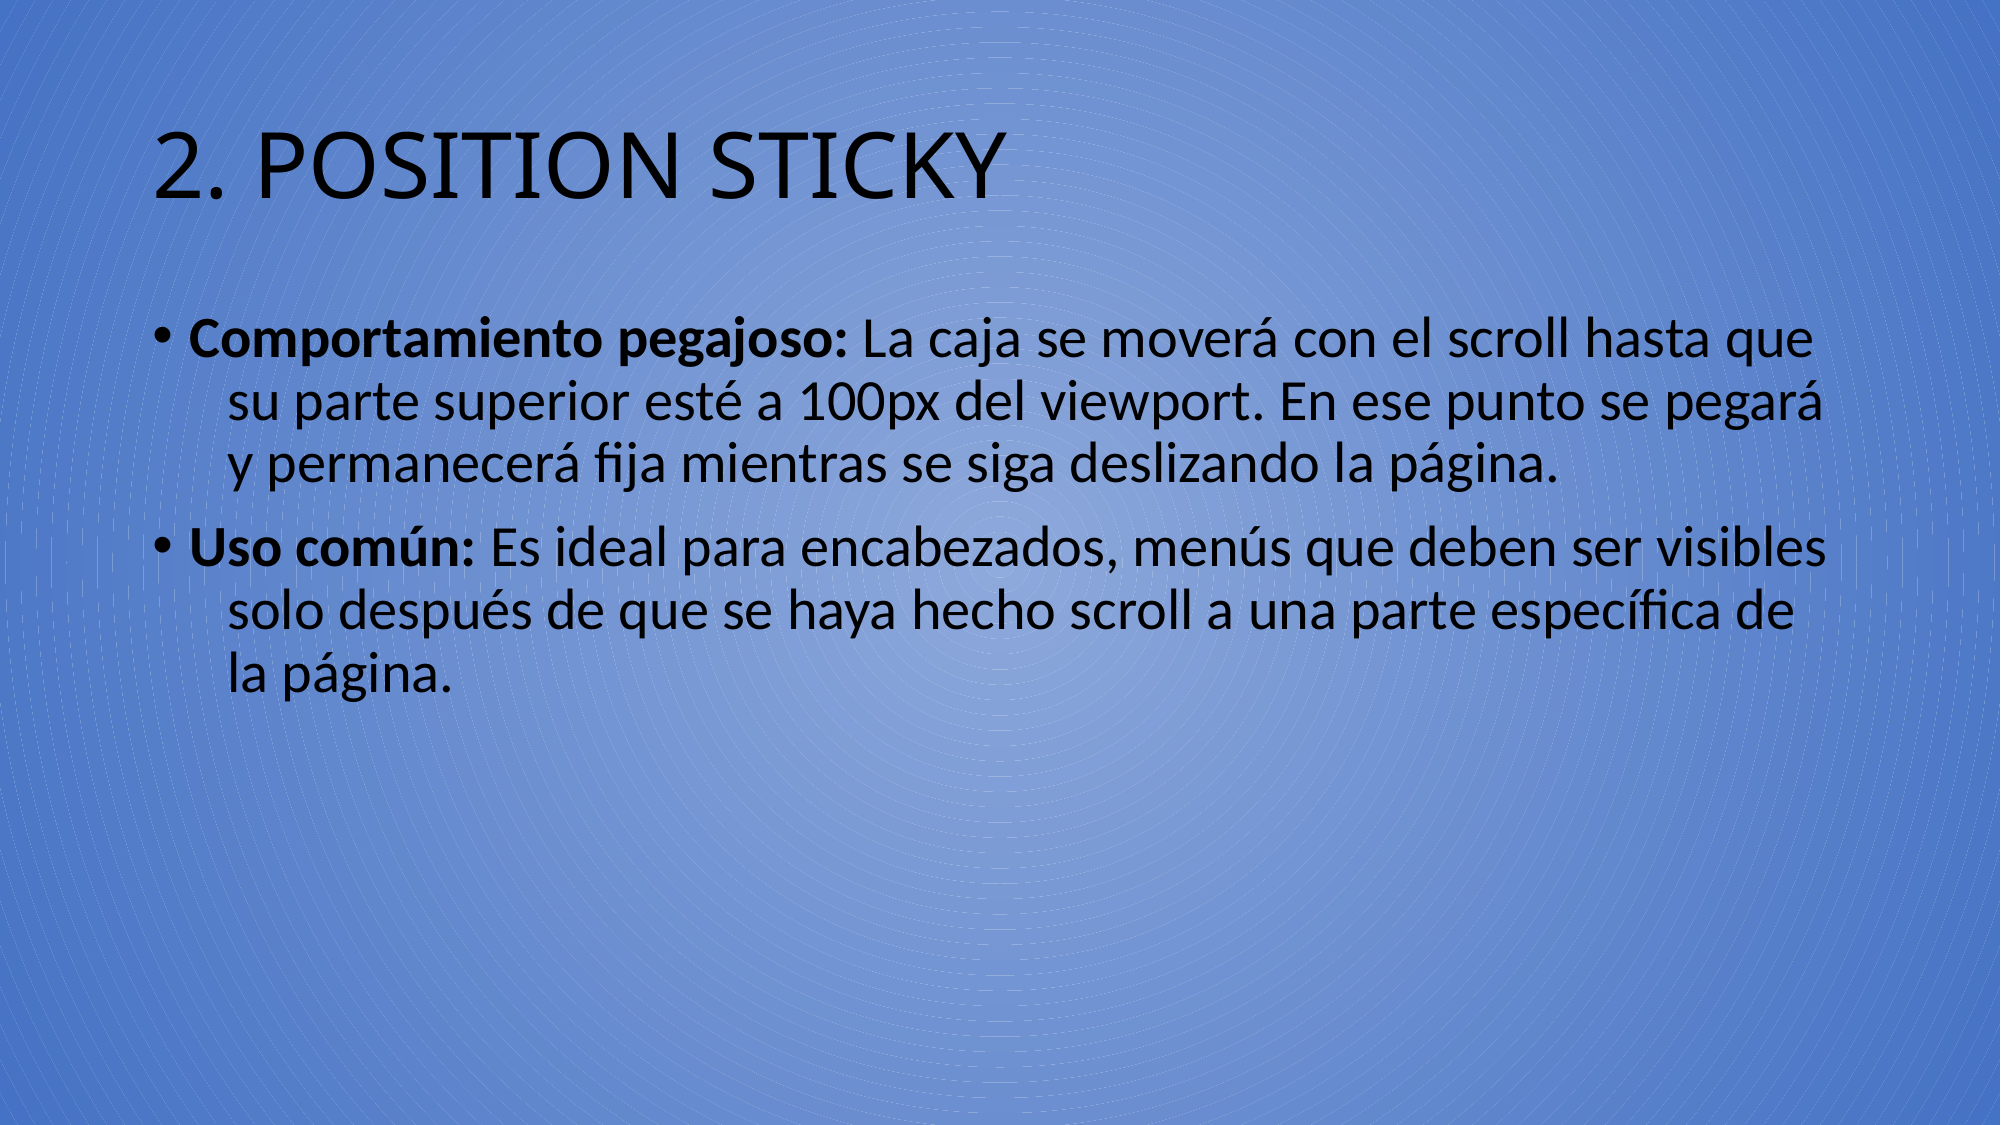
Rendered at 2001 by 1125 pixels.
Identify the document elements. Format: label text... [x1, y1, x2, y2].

list Comportamiento pegajoso: La caja se moverá con el scroll hasta que su parte superior esté a 100px del viewport. En ese punto se pegará y permanecerá fija mientras se siga deslizando la página. Uso común: Es ideal para encabezados, menús que deben ser visibles solo después de que se haya hecho scroll a una parte específica de la página. [137, 299, 1863, 1014]
title 2. POSITION STICKY [137, 59, 1863, 278]
